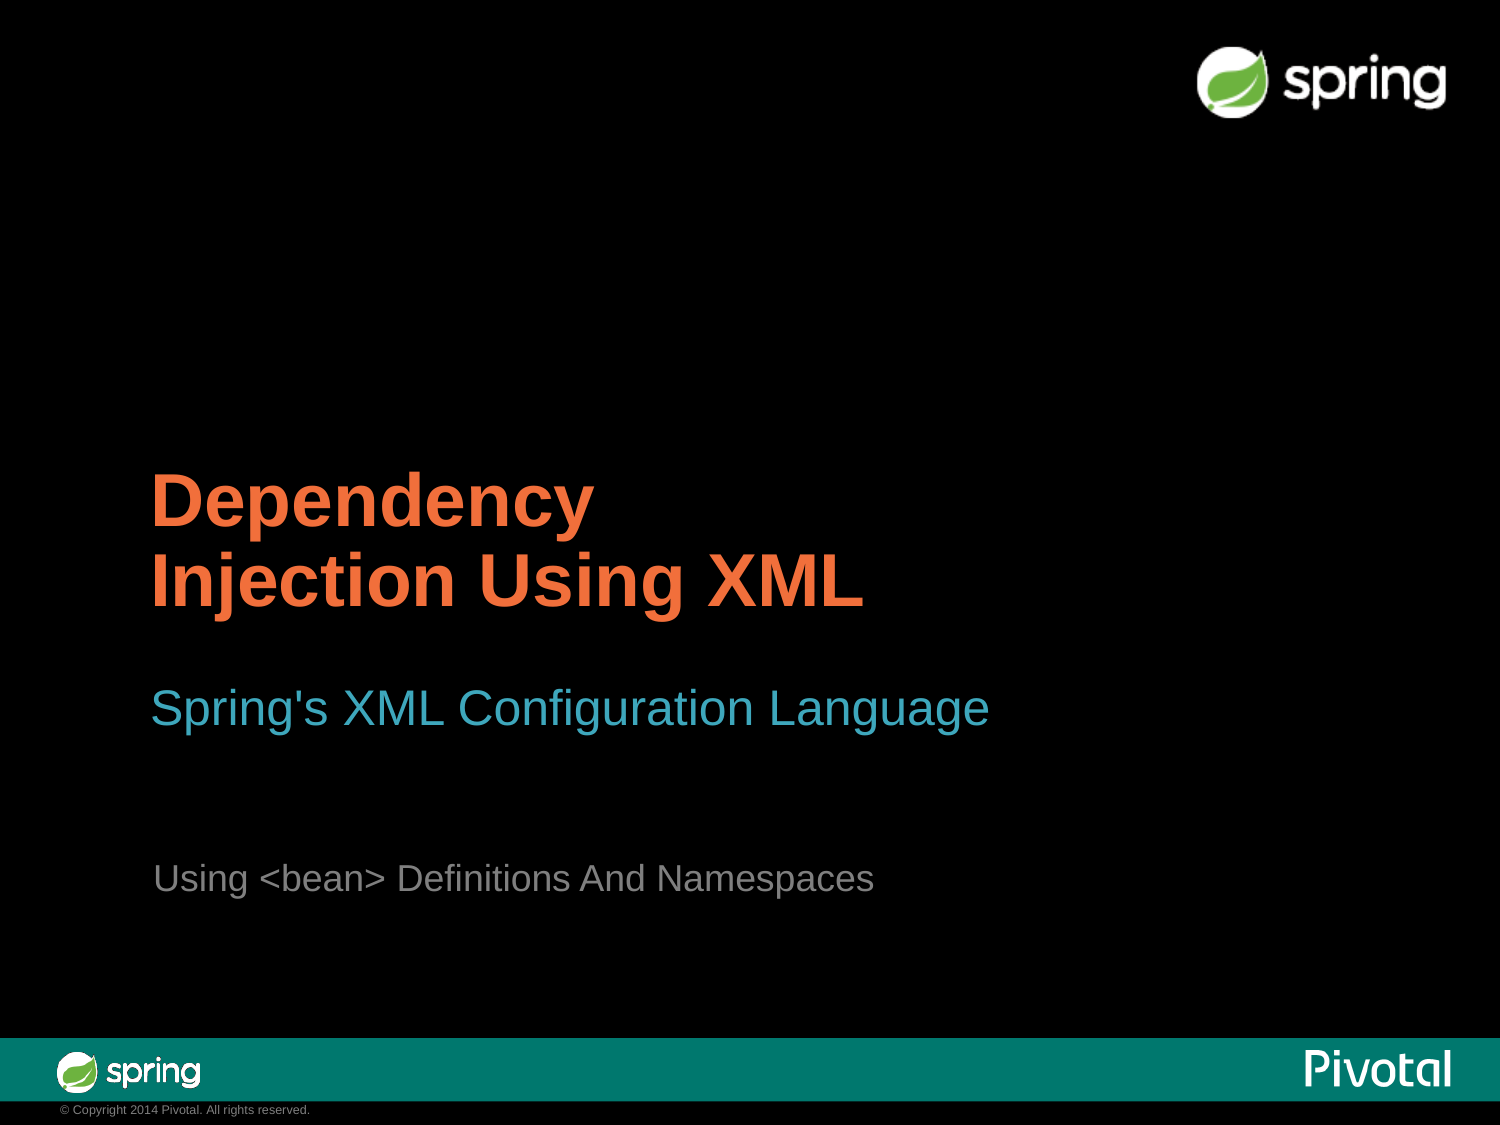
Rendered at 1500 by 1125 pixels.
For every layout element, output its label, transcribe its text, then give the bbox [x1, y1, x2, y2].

picture [1304, 1047, 1452, 1090]
list Using <bean> Definitions And Namespaces [153, 854, 1026, 901]
picture [1155, 28, 1465, 136]
text_box Spring's XML Configuration Language [150, 675, 1201, 737]
title Dependency Injection Using XML [150, 450, 912, 624]
picture [32, 1041, 210, 1103]
